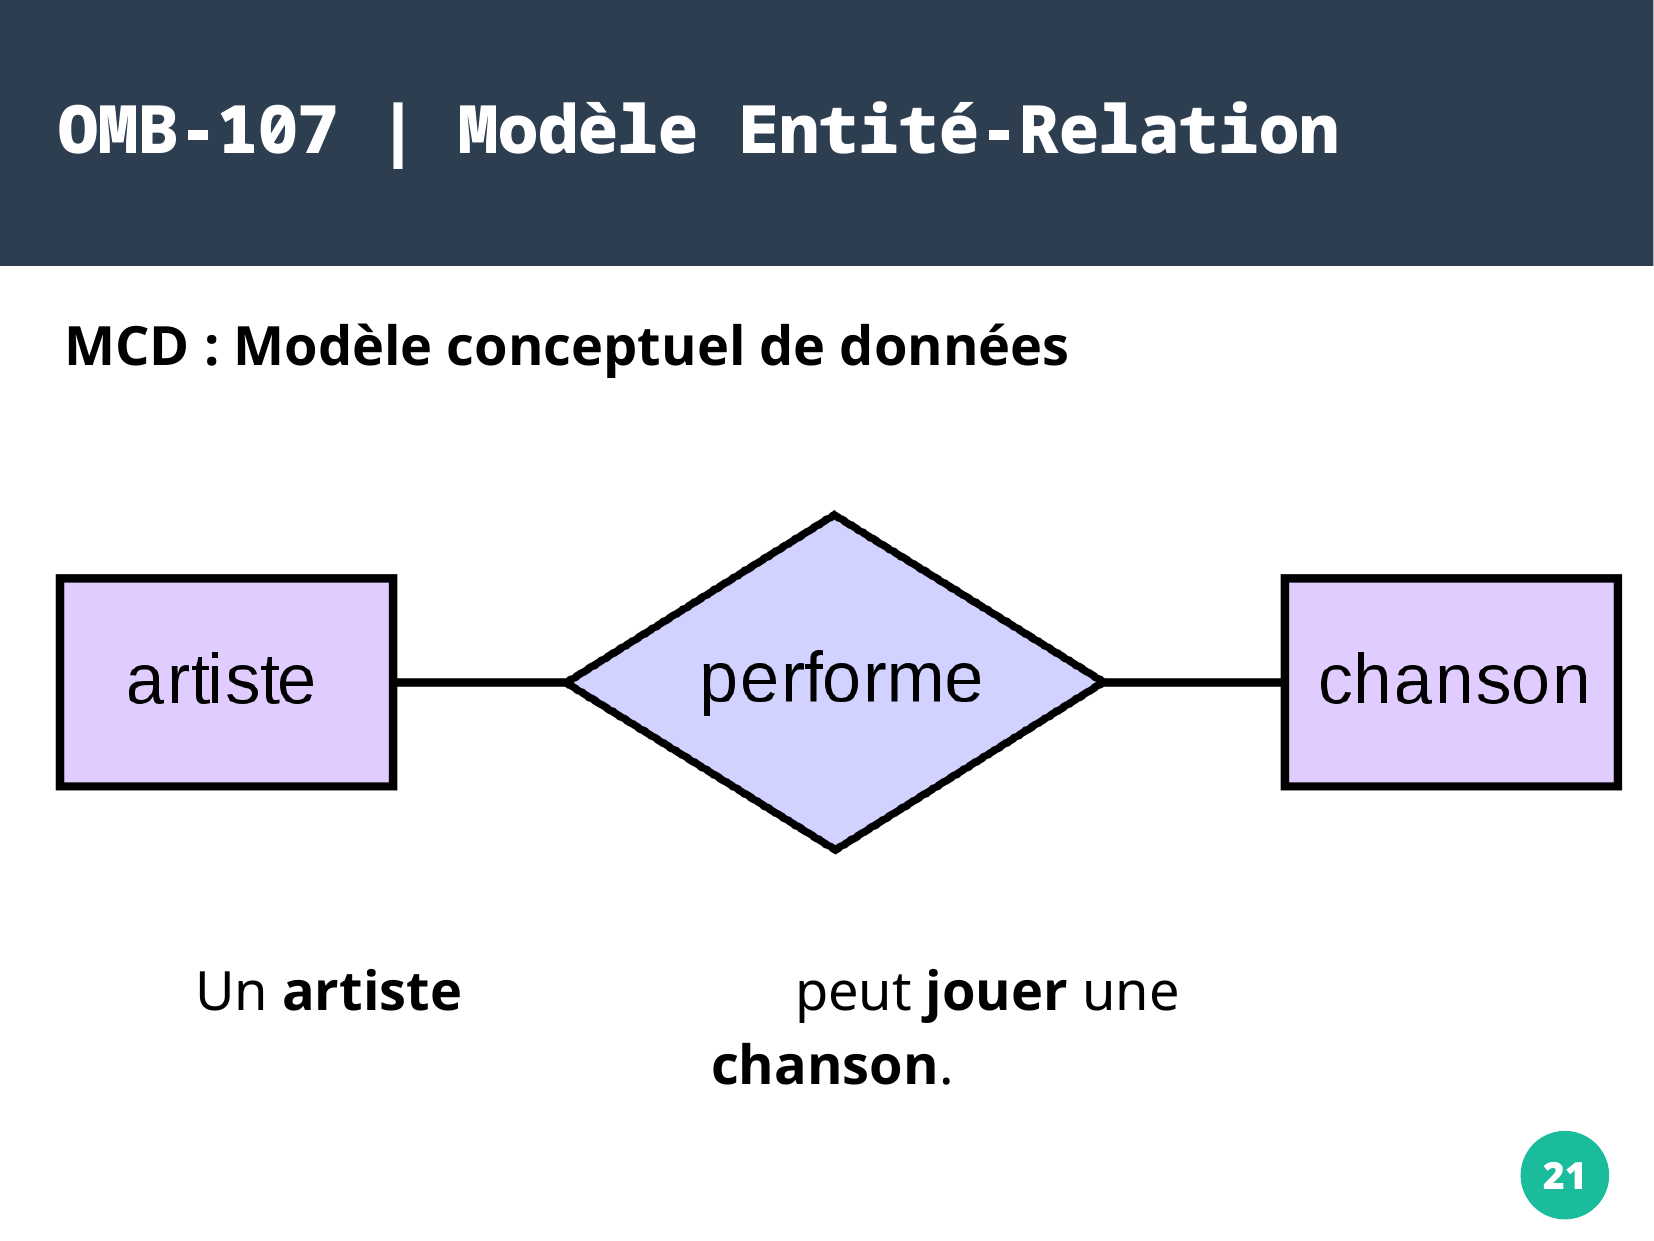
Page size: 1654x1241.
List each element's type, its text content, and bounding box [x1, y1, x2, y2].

title OMB-107 | Modèle Entité-Relation [58, 49, 1595, 207]
picture [11, 509, 1654, 855]
text_box MCD : Modèle conceptuel de données [49, 300, 1606, 495]
text_box Un artiste peut jouer une chanson. [60, 945, 1606, 1050]
